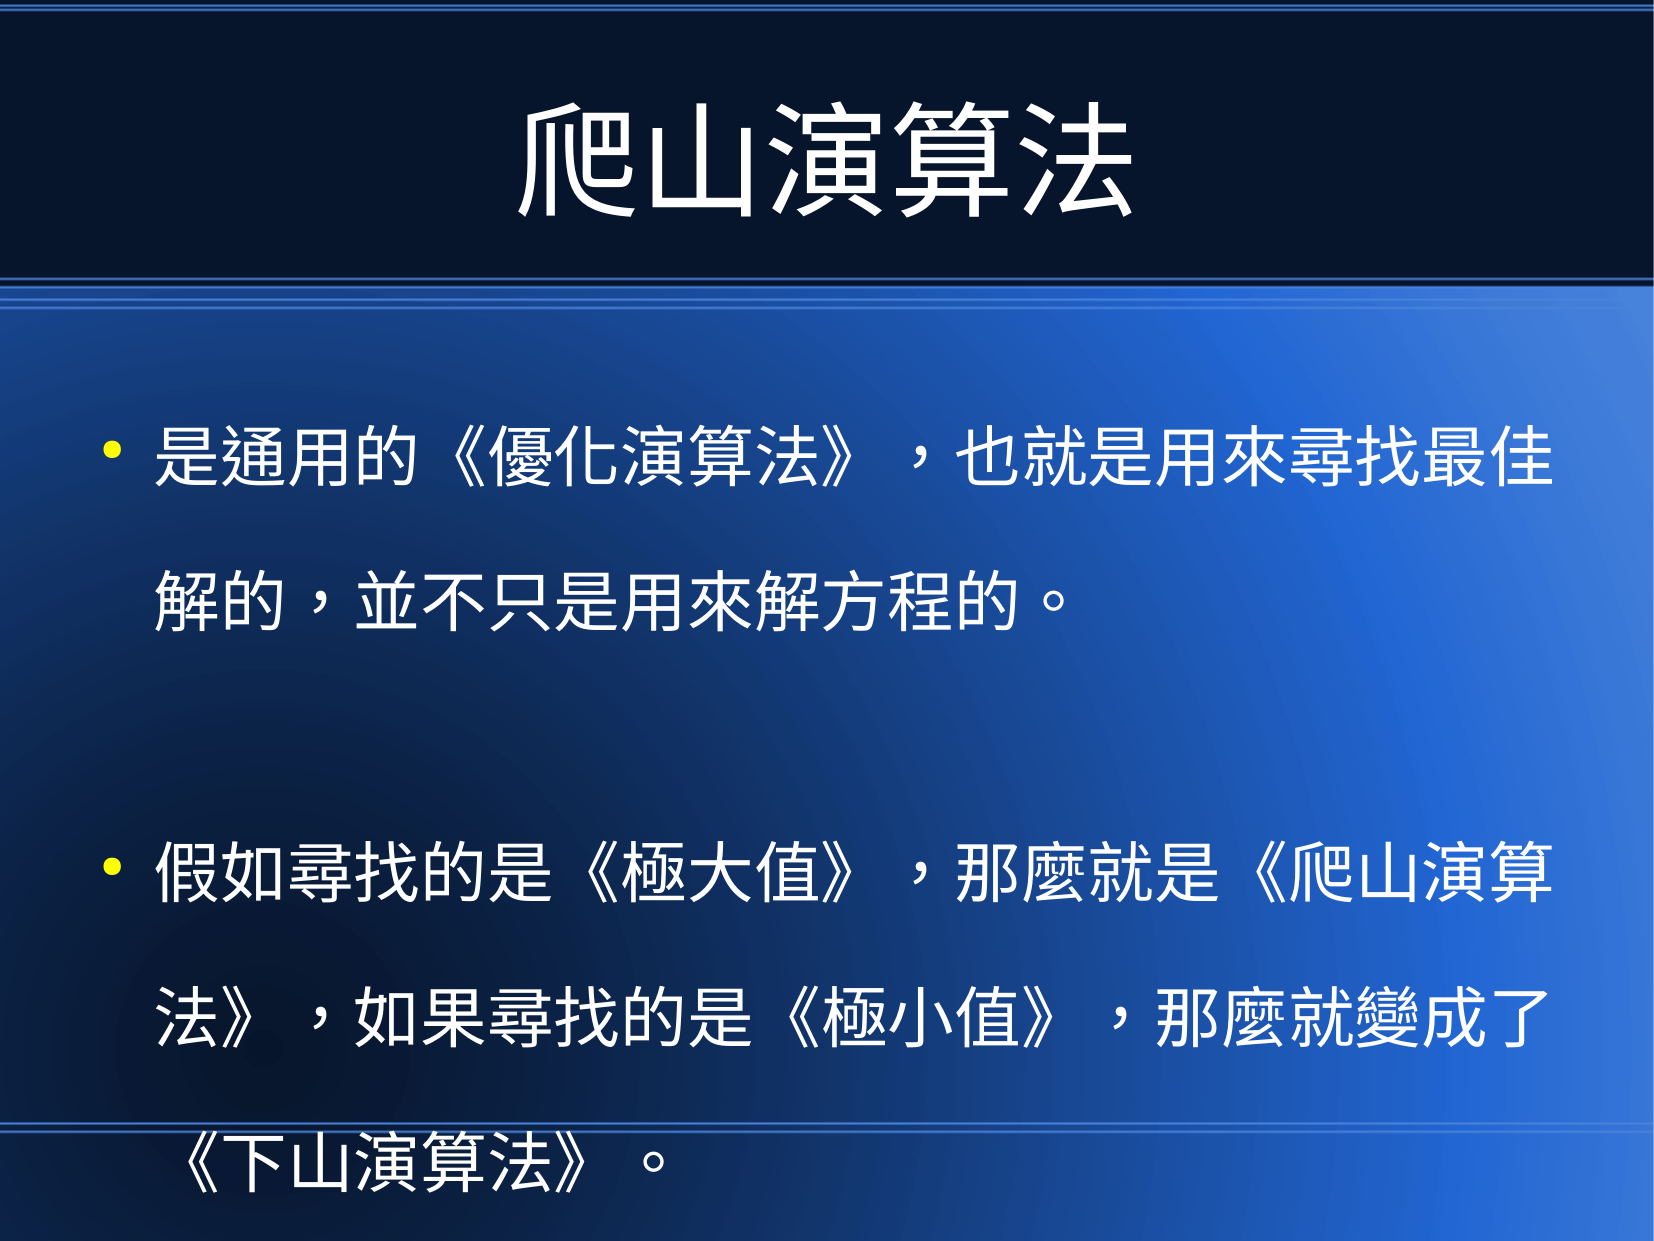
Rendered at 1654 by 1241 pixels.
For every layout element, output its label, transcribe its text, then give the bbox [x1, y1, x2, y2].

picture [0, 0, 1654, 1241]
list 是通用的《優化演算法》，也就是用來尋找最佳解的，並不只是用來解方程的。 假如尋找的是《極大值》，那麼就是《爬山演算法》，如果尋找的是《極小值》，那麼就變成了《下山演算法》。 [82, 355, 1571, 1241]
title 爬山演算法 [82, 49, 1571, 257]
